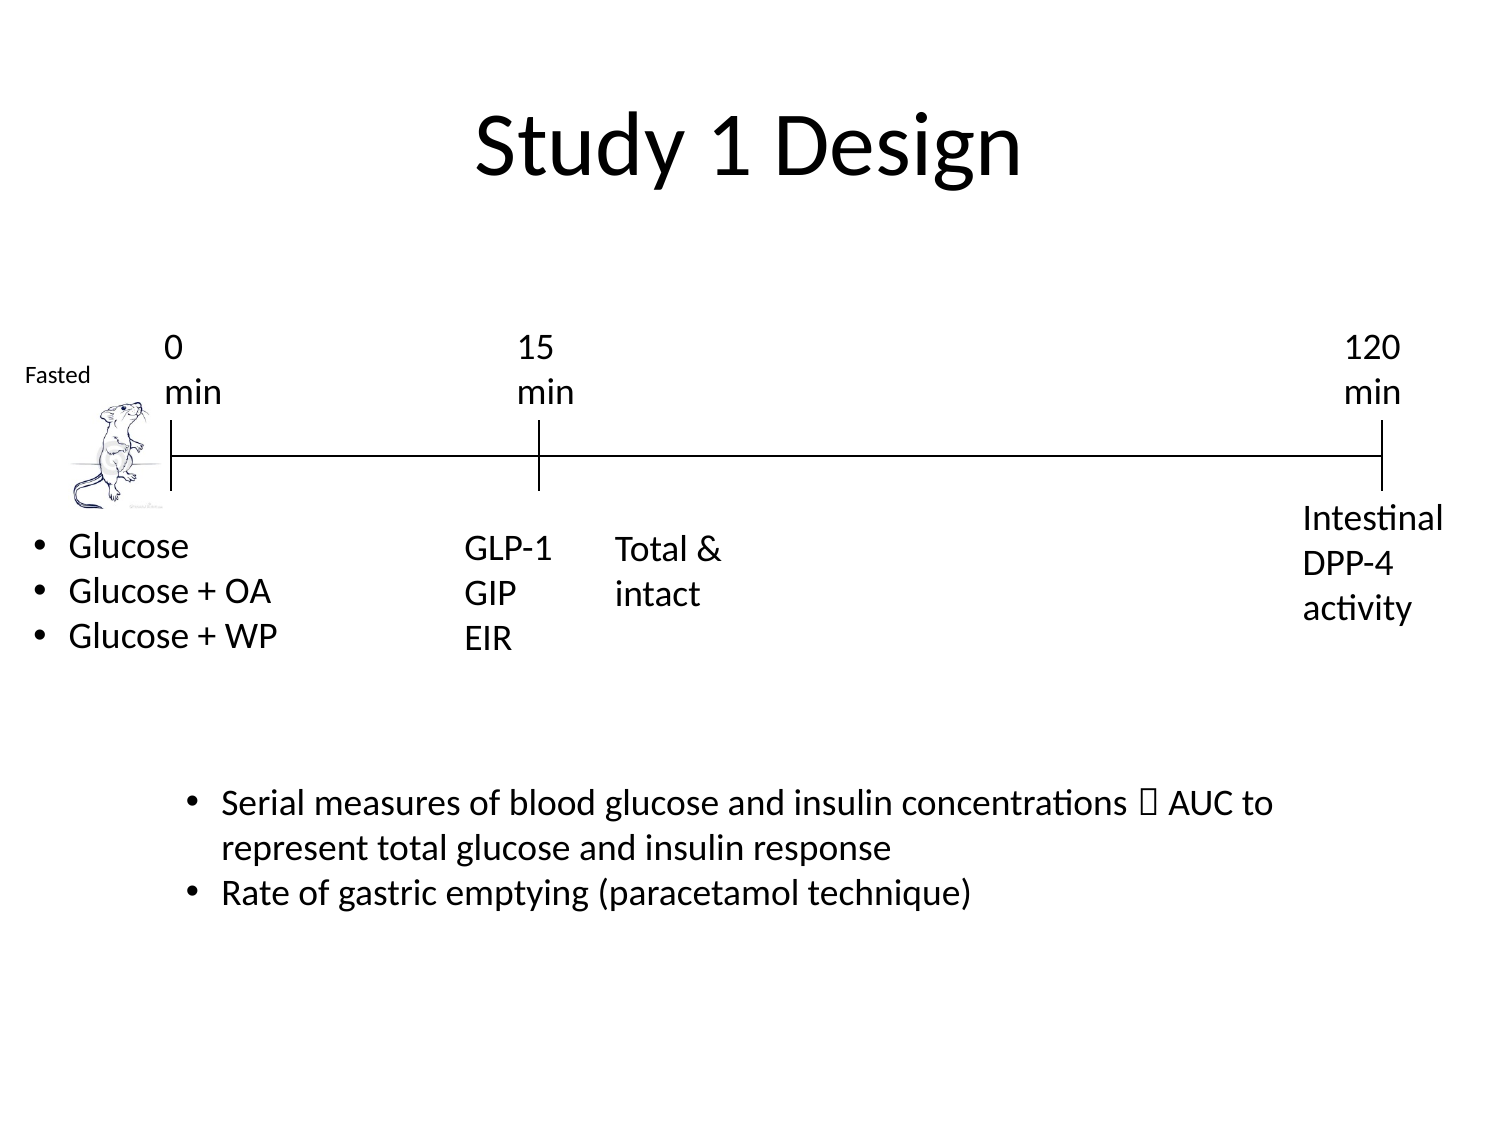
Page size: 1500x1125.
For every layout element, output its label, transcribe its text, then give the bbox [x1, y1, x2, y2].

text_box GLP-1 GIP EIR [449, 515, 744, 665]
text_box Fasted [10, 351, 247, 397]
picture [68, 402, 163, 509]
text_box Glucose Glucose + OA Glucose + WP [18, 514, 313, 754]
text_box 0 min [149, 314, 386, 420]
text_box 0 min [168, 337, 179, 351]
text_box 120 min [1328, 314, 1500, 420]
text_box Study 1 Design [74, 45, 1425, 233]
text_box 15 min [501, 314, 738, 420]
text_box Total & intact [599, 516, 895, 622]
text_box Intestinal DPP-4 activity [1287, 486, 1500, 636]
text_box Serial measures of blood glucose and insulin concentrations  AUC to represent total glucose and insulin response Rate of gastric emptying (paracetamol technique) [171, 771, 1434, 921]
